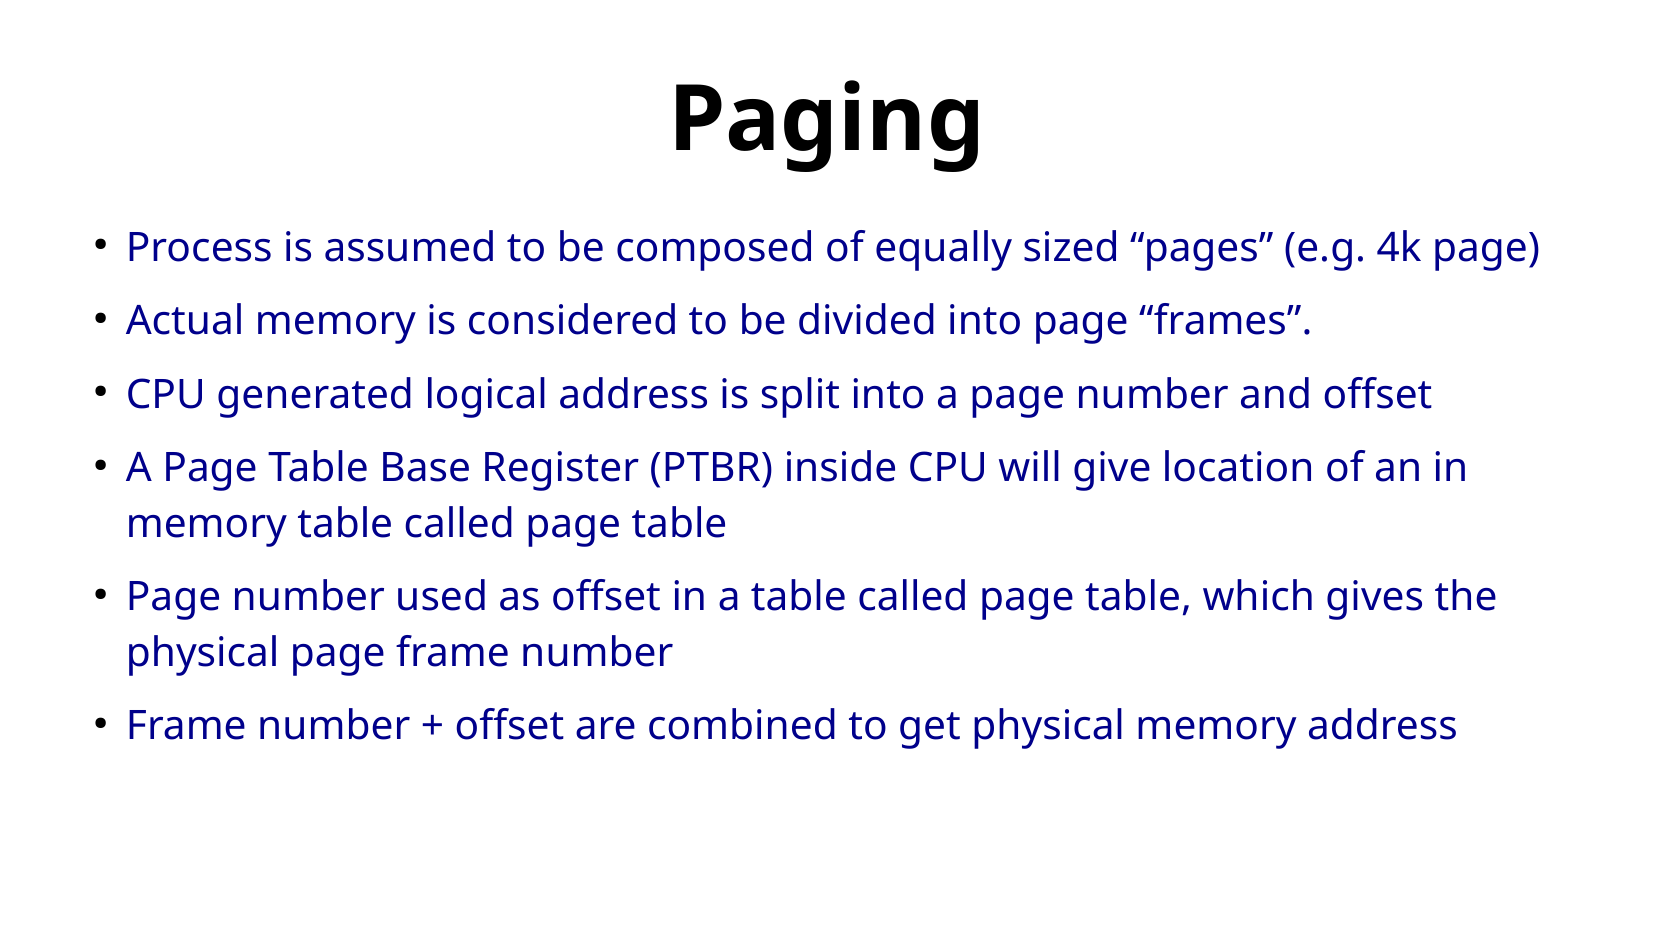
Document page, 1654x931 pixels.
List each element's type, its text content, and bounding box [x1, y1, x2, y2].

title Paging [82, 37, 1571, 193]
list Process is assumed to be composed of equally sized “pages” (e.g. 4k page) Actual memory is considered to be divided into page “frames”. CPU generated logical address is split into a page number and offset A Page Table Base Register (PTBR) inside CPU will give location of an in memory table called page table Page number used as offset in a table called page table, which gives the physical page frame number Frame number + offset are combined to get physical memory address [82, 217, 1571, 758]
